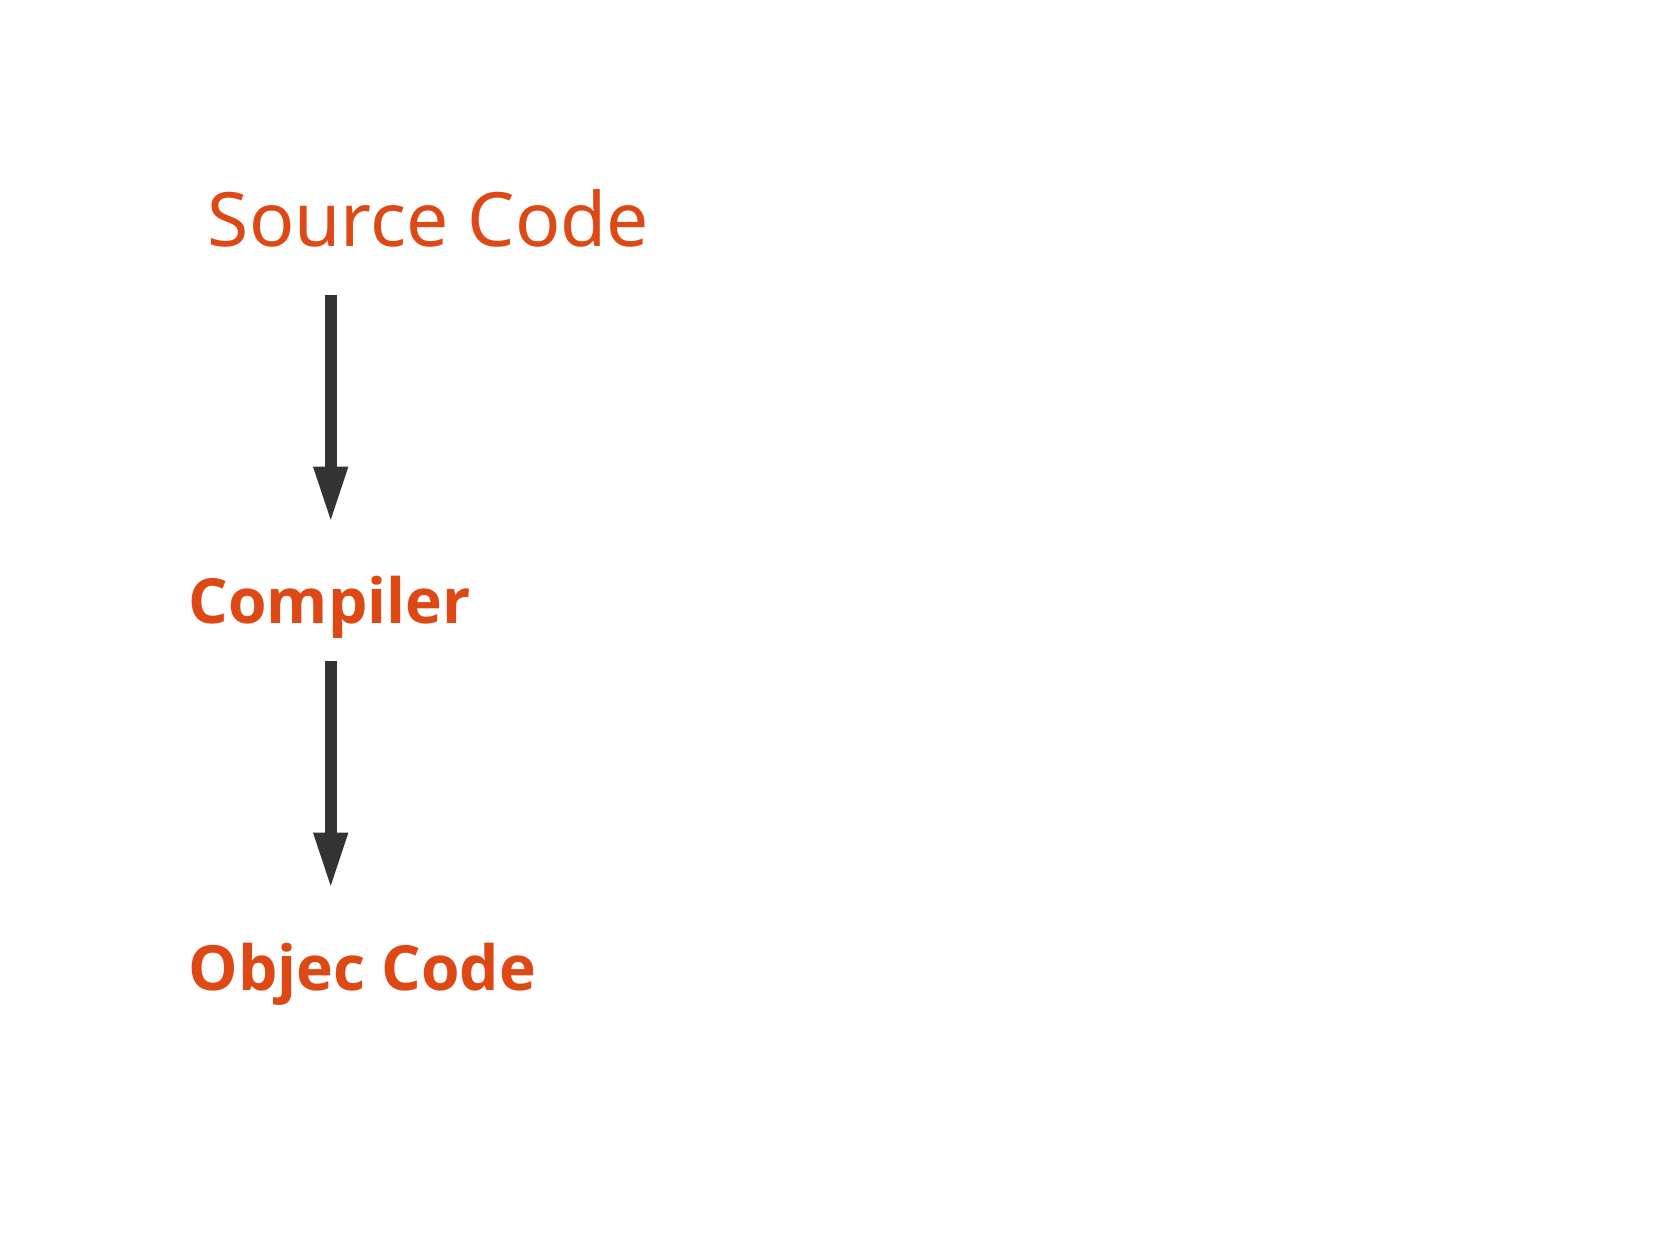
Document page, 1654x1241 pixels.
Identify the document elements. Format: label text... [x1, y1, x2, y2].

title Source Code [129, 153, 1518, 281]
list Compiler Objec Code [129, 295, 1518, 1010]
